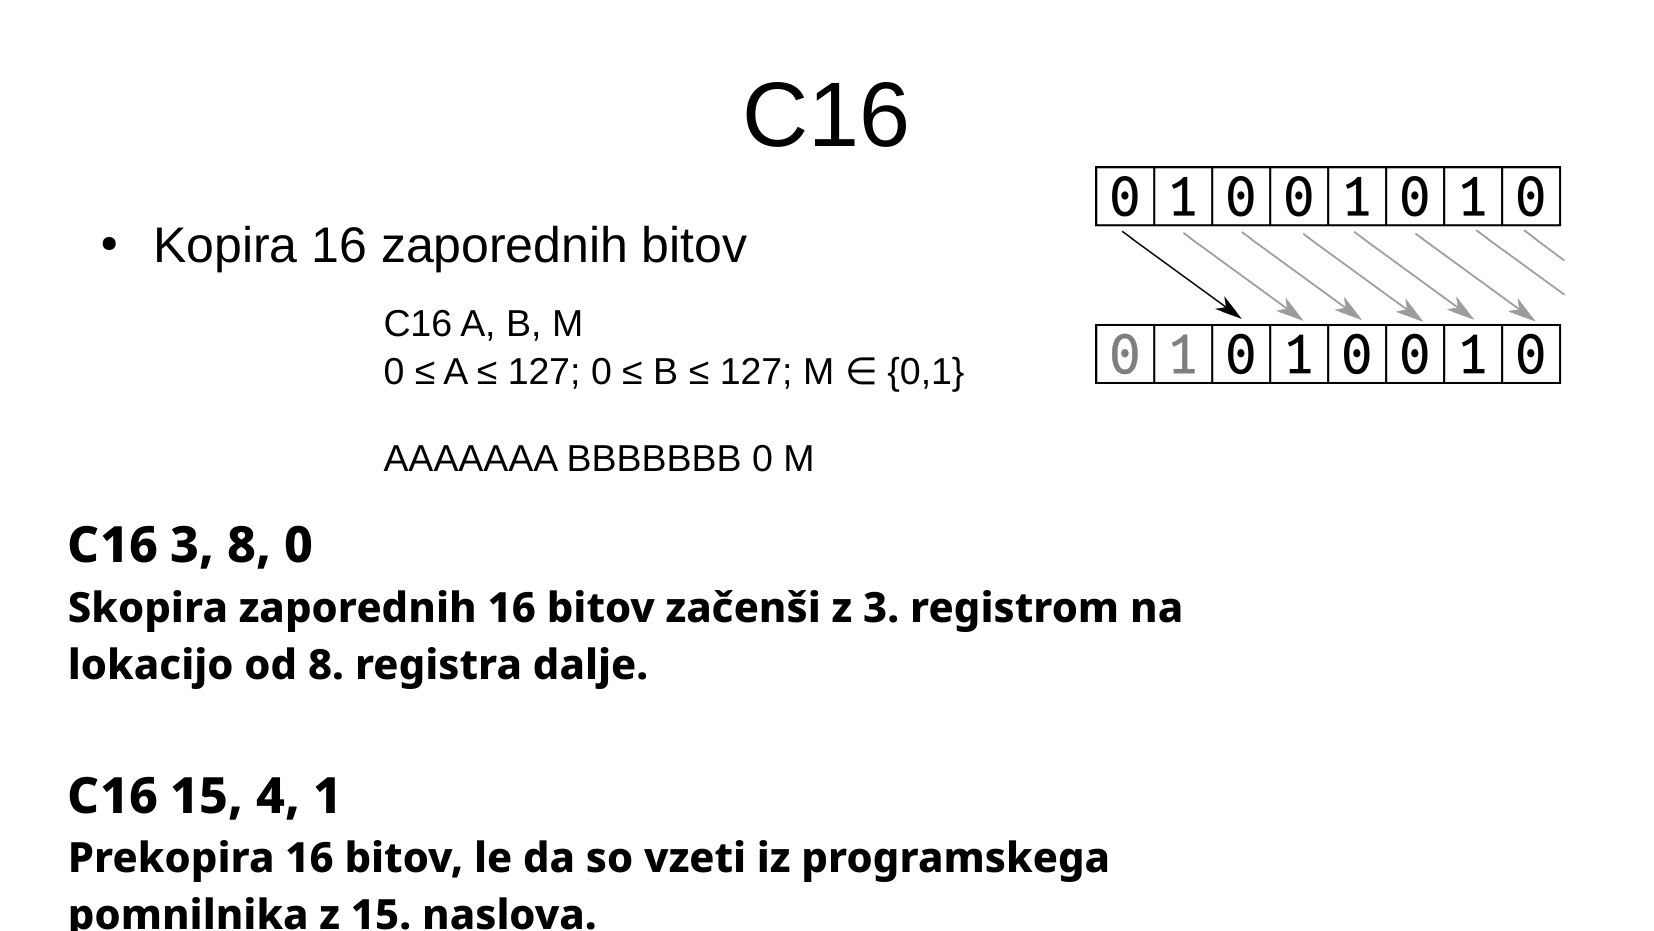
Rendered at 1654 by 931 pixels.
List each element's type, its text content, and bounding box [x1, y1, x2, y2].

title C16 [82, 37, 1571, 193]
picture [1095, 166, 1565, 384]
text_box C16 3, 8, 0 Skopira zaporednih 16 bitov začenši z 3. registrom na lokacijo od 8. registra dalje. C16 15, 4, 1 Prekopira 16 bitov, le da so vzeti iz programskega pomnilnika z 15. naslova. [53, 501, 1211, 913]
list Kopira 16 zaporednih bitov [82, 217, 1571, 758]
text_box C16 A, B, M 0 ≤ A ≤ 127; 0 ≤ B ≤ 127; M ∈ {0,1} AAAAAAA BBBBBBB 0 M [368, 295, 975, 479]
